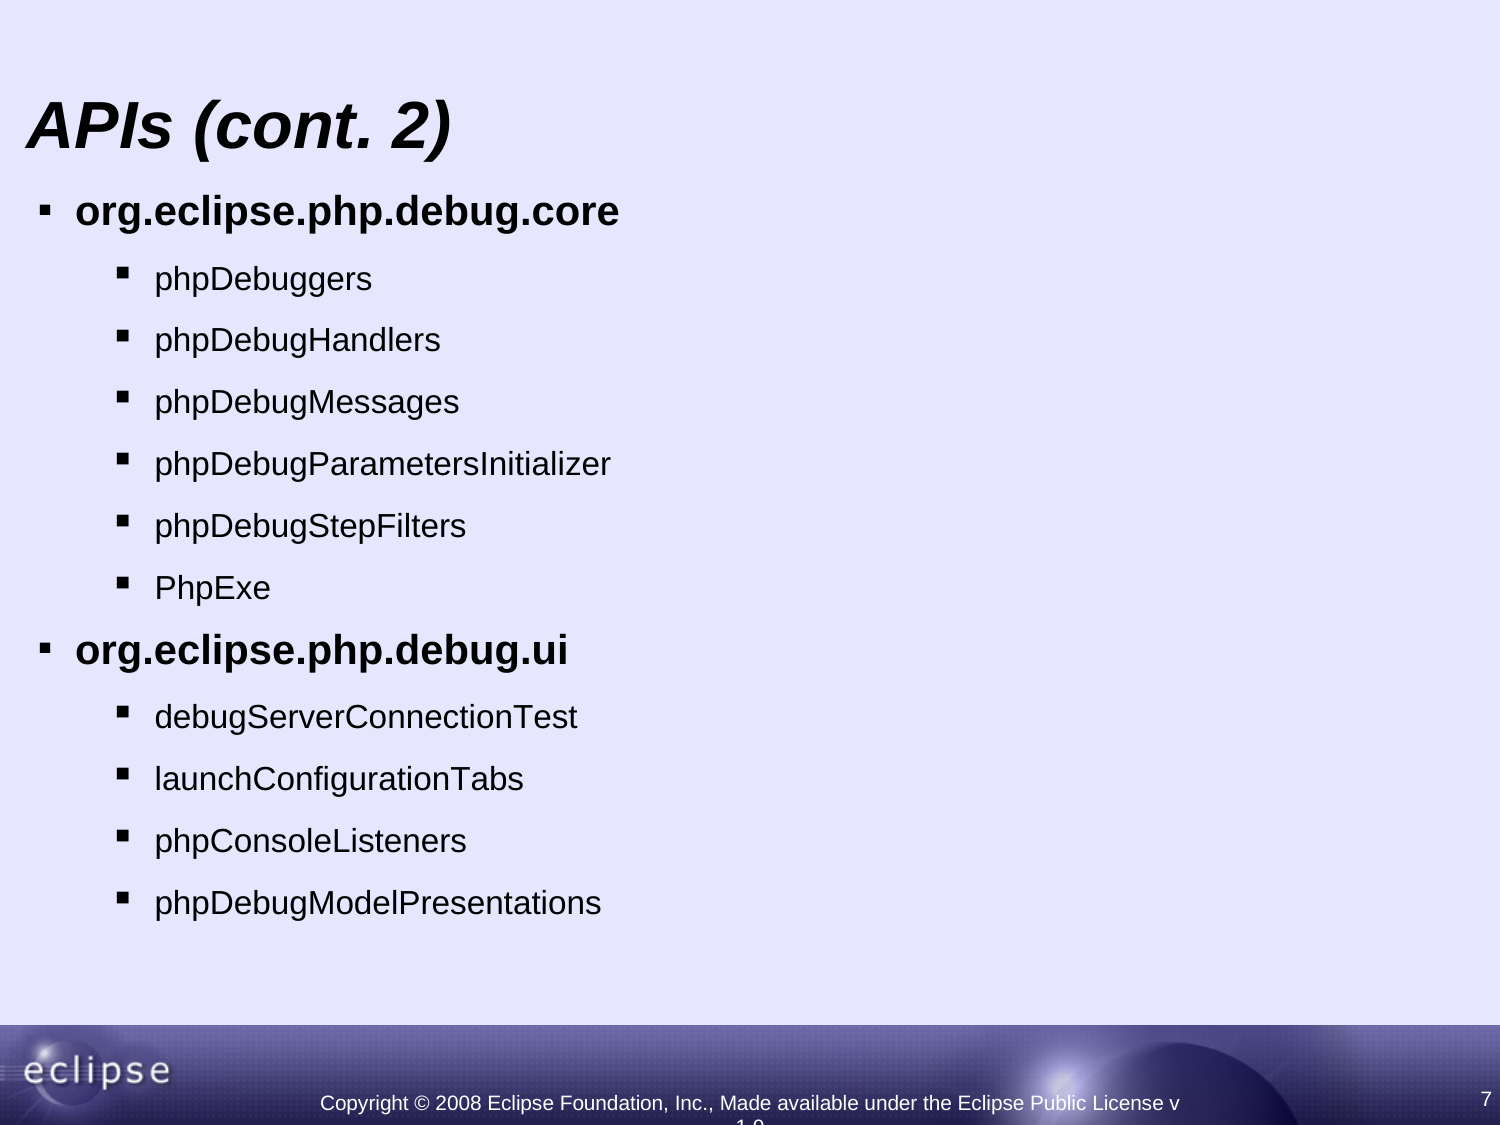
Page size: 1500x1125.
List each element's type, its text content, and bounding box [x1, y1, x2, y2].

title APIs (cont. 2) [26, 84, 1474, 172]
picture [0, 1025, 1500, 1125]
list org.eclipse.php.debug.core phpDebuggers phpDebugHandlers phpDebugMessages phpDebugParametersInitializer phpDebugStepFilters PhpExe org.eclipse.php.debug.ui debugServerConnectionTest launchConfigurationTabs phpConsoleListeners phpDebugModelPresentations [37, 187, 1463, 1021]
